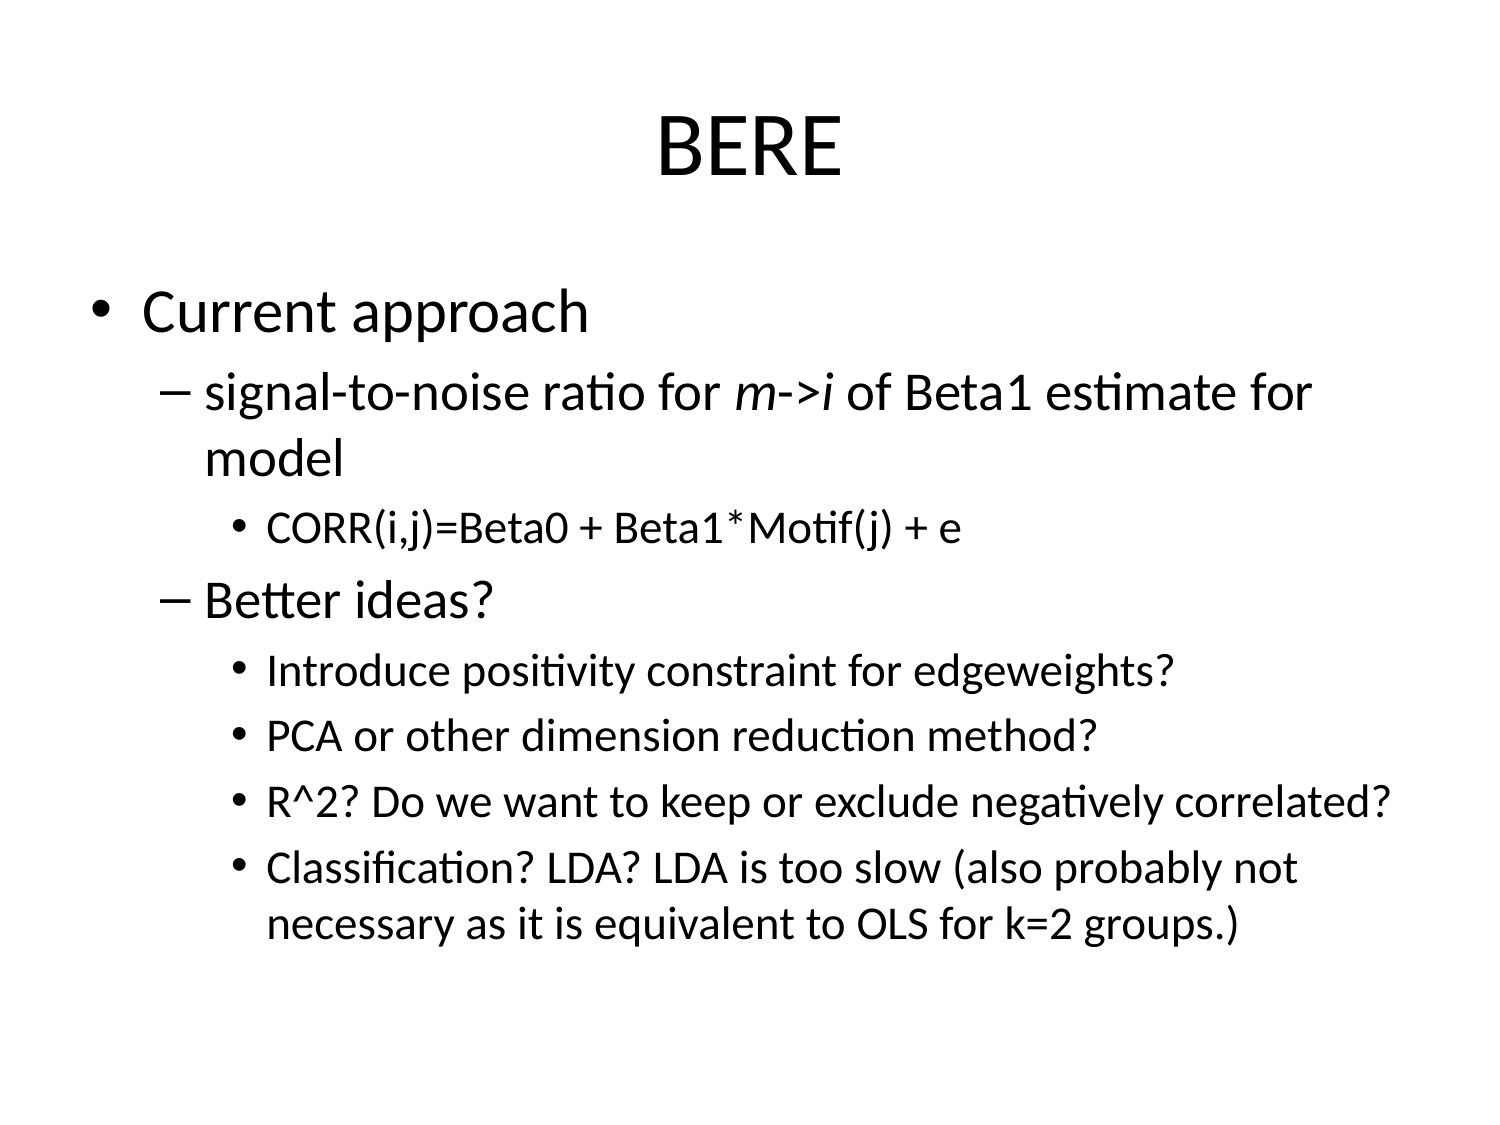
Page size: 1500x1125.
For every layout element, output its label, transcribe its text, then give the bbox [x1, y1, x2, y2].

title BERE [75, 45, 1425, 233]
list Current approach signal-to-noise ratio for m->i of Beta1 estimate for model CORR(i,j)=Beta0 + Beta1*Motif(j) + e Better ideas? Introduce positivity constraint for edgeweights? PCA or other dimension reduction method? R^2? Do we want to keep or exclude negatively correlated? Classification? LDA? LDA is too slow (also probably not necessary as it is equivalent to OLS for k=2 groups.) [75, 262, 1425, 1005]
